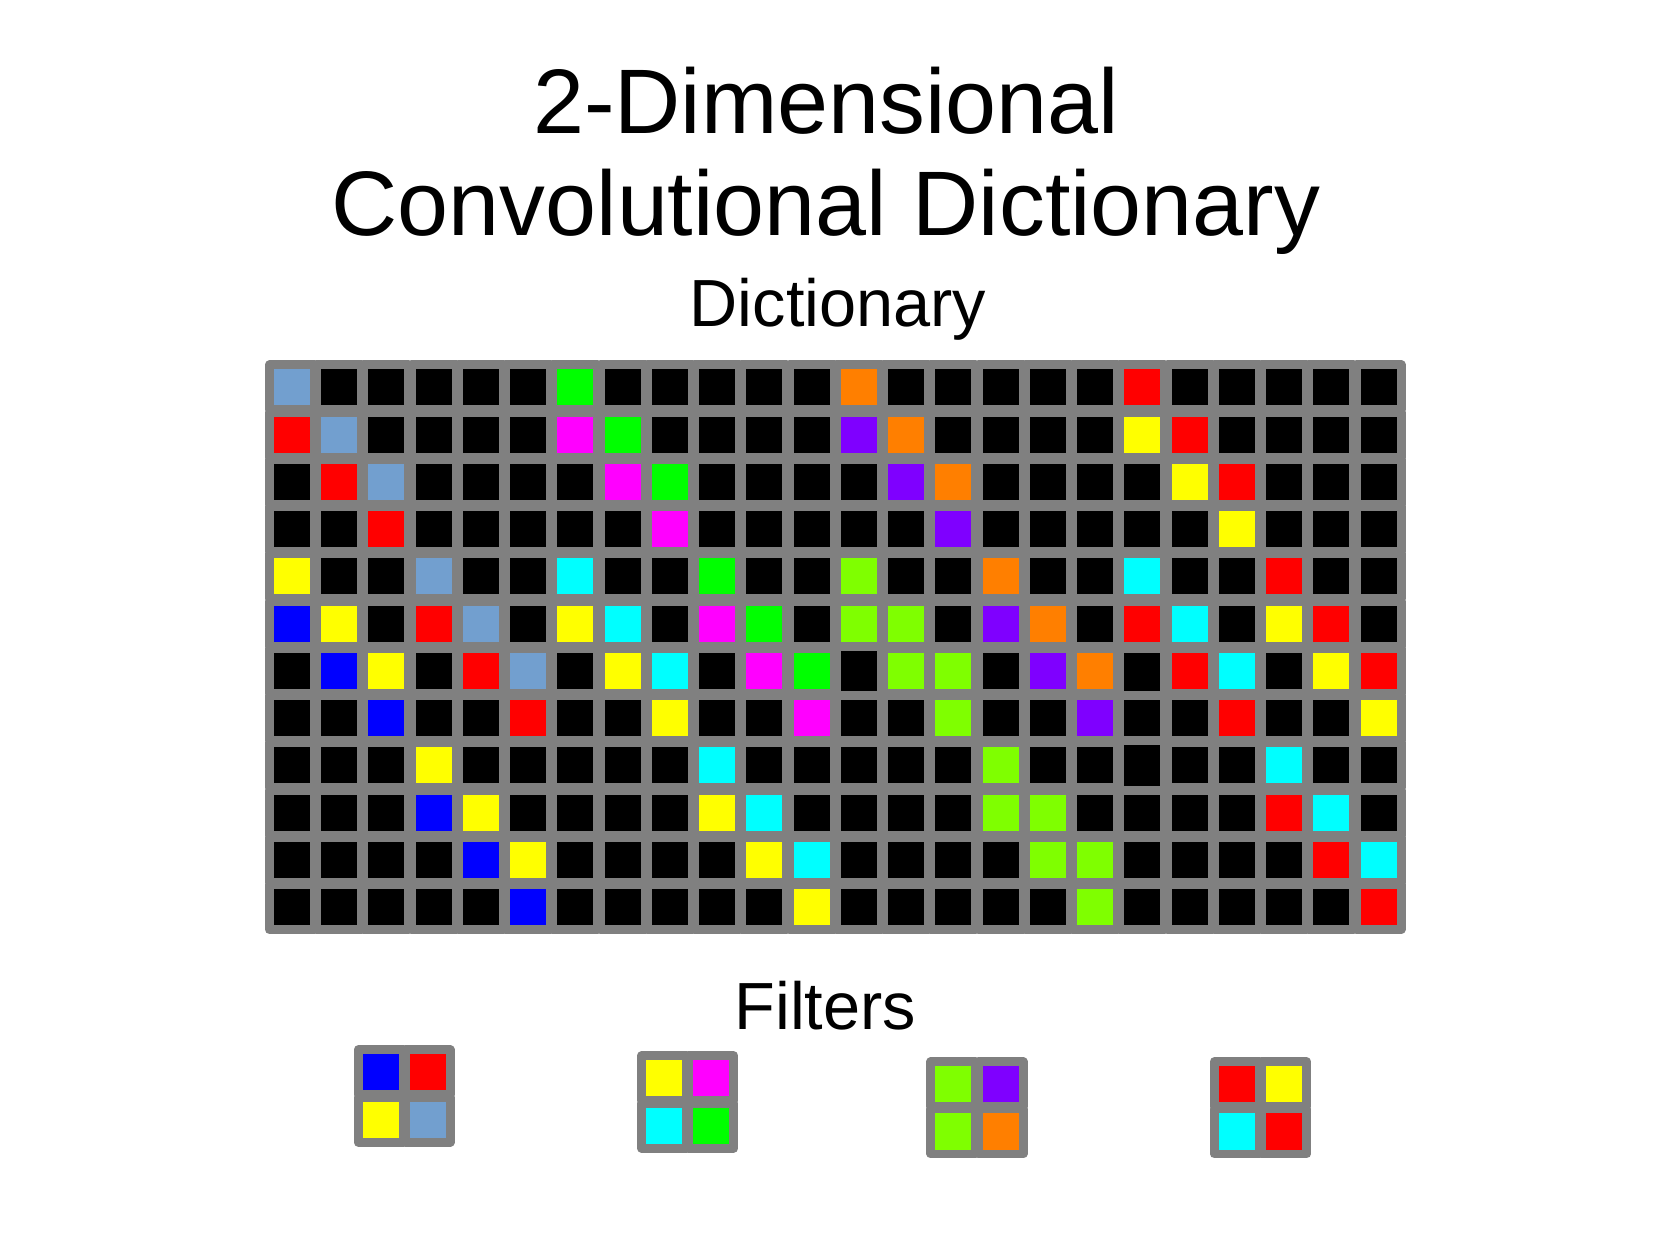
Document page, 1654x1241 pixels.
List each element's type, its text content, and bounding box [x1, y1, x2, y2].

text_box [600, 884, 646, 930]
text_box [363, 837, 409, 883]
text_box [1025, 648, 1071, 694]
text_box [552, 837, 598, 883]
text_box Filters [719, 961, 945, 1052]
text_box [316, 742, 362, 788]
text_box [458, 412, 504, 458]
text_box [1356, 601, 1402, 647]
text_box [836, 790, 882, 836]
text_box [978, 459, 1024, 505]
text_box [316, 364, 362, 410]
text_box [883, 695, 929, 741]
text_box [1119, 837, 1165, 883]
text_box [1214, 1061, 1260, 1107]
text_box [930, 601, 976, 647]
text_box [1167, 506, 1213, 552]
text_box [1261, 695, 1307, 741]
text_box [647, 364, 693, 410]
text_box [1025, 459, 1071, 505]
text_box [789, 742, 835, 788]
text_box [1025, 506, 1071, 552]
text_box [600, 601, 646, 647]
text_box [1261, 742, 1307, 788]
text_box [647, 695, 693, 741]
text_box [1214, 790, 1260, 836]
text_box [1261, 790, 1307, 836]
text_box [741, 412, 787, 458]
text_box [1261, 837, 1307, 883]
text_box [1308, 506, 1354, 552]
text_box [1072, 695, 1118, 741]
text_box [978, 1108, 1024, 1154]
text_box [1356, 553, 1402, 599]
text_box [411, 364, 457, 410]
text_box [930, 506, 976, 552]
text_box [1072, 837, 1118, 883]
text_box [1025, 884, 1071, 930]
text_box [552, 459, 598, 505]
text_box [694, 506, 740, 552]
text_box [836, 364, 882, 410]
text_box [411, 695, 457, 741]
text_box [647, 790, 693, 836]
text_box [883, 364, 929, 410]
text_box [1308, 459, 1354, 505]
text_box [978, 790, 1024, 836]
text_box [883, 412, 929, 458]
text_box [600, 742, 646, 788]
text_box [978, 1061, 1024, 1107]
text_box [269, 506, 315, 552]
text_box [505, 412, 551, 458]
text_box [269, 837, 315, 883]
text_box [930, 364, 976, 410]
text_box [405, 1097, 451, 1143]
text_box [930, 1108, 976, 1154]
text_box [930, 695, 976, 741]
text_box [411, 412, 457, 458]
text_box [789, 601, 835, 647]
text_box [600, 695, 646, 741]
text_box [1025, 837, 1071, 883]
text_box [269, 742, 315, 788]
text_box [269, 459, 315, 505]
text_box [1119, 601, 1165, 647]
text_box [789, 837, 835, 883]
text_box [552, 695, 598, 741]
title 2-Dimensional Convolutional Dictionary [82, 49, 1571, 257]
text_box [411, 601, 457, 647]
text_box [316, 648, 362, 694]
text_box [647, 742, 693, 788]
text_box [316, 695, 362, 741]
text_box [358, 1049, 404, 1095]
text_box [836, 553, 882, 599]
text_box [316, 837, 362, 883]
text_box [505, 364, 551, 410]
text_box [647, 459, 693, 505]
text_box [1119, 553, 1165, 599]
text_box [363, 459, 409, 505]
text_box [1308, 695, 1354, 741]
text_box [1356, 506, 1402, 552]
text_box [1072, 601, 1118, 647]
text_box [789, 459, 835, 505]
text_box [505, 742, 551, 788]
text_box [1308, 742, 1354, 788]
text_box [930, 884, 976, 930]
text_box [600, 553, 646, 599]
text_box [316, 412, 362, 458]
text_box [1356, 648, 1402, 694]
text_box [1167, 695, 1213, 741]
text_box [1025, 364, 1071, 410]
text_box [694, 742, 740, 788]
text_box [1167, 601, 1213, 647]
text_box [883, 459, 929, 505]
text_box [552, 790, 598, 836]
text_box [836, 884, 882, 930]
text_box [316, 601, 362, 647]
text_box [1119, 884, 1165, 930]
text_box [1214, 1108, 1260, 1154]
text_box [647, 837, 693, 883]
text_box [1167, 790, 1213, 836]
text_box [641, 1103, 687, 1149]
text_box [1214, 364, 1260, 410]
text_box [458, 837, 504, 883]
text_box [1356, 884, 1402, 930]
text_box [552, 884, 598, 930]
text_box [647, 648, 693, 694]
text_box [1072, 648, 1118, 694]
text_box [978, 506, 1024, 552]
text_box [505, 695, 551, 741]
text_box [694, 364, 740, 410]
text_box [411, 506, 457, 552]
text_box [316, 459, 362, 505]
text_box [505, 459, 551, 505]
text_box [600, 648, 646, 694]
text_box [552, 412, 598, 458]
text_box [1025, 790, 1071, 836]
text_box [688, 1055, 734, 1101]
text_box [741, 601, 787, 647]
text_box [1214, 648, 1260, 694]
text_box [269, 695, 315, 741]
text_box [316, 506, 362, 552]
text_box [505, 837, 551, 883]
text_box [978, 412, 1024, 458]
text_box [458, 648, 504, 694]
text_box [1214, 412, 1260, 458]
text_box [1072, 364, 1118, 410]
text_box [978, 837, 1024, 883]
text_box [789, 553, 835, 599]
text_box [930, 459, 976, 505]
text_box [363, 695, 409, 741]
text_box [505, 790, 551, 836]
text_box [358, 1097, 404, 1143]
text_box [836, 742, 882, 788]
text_box [600, 790, 646, 836]
text_box [458, 790, 504, 836]
text_box [688, 1103, 734, 1149]
text_box [1356, 459, 1402, 505]
text_box [1261, 884, 1307, 930]
text_box [600, 837, 646, 883]
text_box [883, 742, 929, 788]
text_box [1025, 553, 1071, 599]
text_box [363, 506, 409, 552]
text_box [1261, 1061, 1307, 1107]
text_box [600, 459, 646, 505]
text_box [789, 695, 835, 741]
text_box [647, 601, 693, 647]
text_box [1167, 553, 1213, 599]
text_box [552, 506, 598, 552]
text_box [505, 553, 551, 599]
text_box [1072, 506, 1118, 552]
text_box [316, 884, 362, 930]
text_box [1214, 459, 1260, 505]
text_box [1119, 412, 1165, 458]
text_box [1308, 553, 1354, 599]
text_box [1072, 553, 1118, 599]
text_box [647, 412, 693, 458]
text_box [694, 695, 740, 741]
text_box [978, 695, 1024, 741]
text_box [883, 601, 929, 647]
text_box [1167, 884, 1213, 930]
text_box [363, 884, 409, 930]
text_box [1261, 601, 1307, 647]
text_box [1261, 553, 1307, 599]
text_box Dictionary [674, 258, 1005, 349]
text_box [694, 459, 740, 505]
text_box [789, 412, 835, 458]
text_box [1356, 742, 1402, 788]
text_box [741, 364, 787, 410]
text_box [1214, 506, 1260, 552]
text_box [600, 364, 646, 410]
text_box [1261, 412, 1307, 458]
text_box [363, 648, 409, 694]
text_box [789, 884, 835, 930]
text_box [1308, 364, 1354, 410]
text_box [316, 790, 362, 836]
text_box [363, 364, 409, 410]
text_box [411, 790, 457, 836]
text_box [405, 1049, 451, 1095]
text_box [883, 884, 929, 930]
text_box [647, 506, 693, 552]
text_box [836, 506, 882, 552]
text_box [883, 506, 929, 552]
text_box [269, 601, 315, 647]
text_box [600, 506, 646, 552]
text_box [411, 884, 457, 930]
text_box [1308, 412, 1354, 458]
text_box [641, 1055, 687, 1101]
text_box [1167, 648, 1213, 694]
text_box [1261, 506, 1307, 552]
text_box [411, 648, 457, 694]
text_box [1214, 601, 1260, 647]
text_box [411, 553, 457, 599]
text_box [269, 884, 315, 930]
text_box [741, 837, 787, 883]
text_box [411, 742, 457, 788]
text_box [411, 837, 457, 883]
text_box [978, 648, 1024, 694]
text_box [930, 790, 976, 836]
text_box [552, 648, 598, 694]
text_box [883, 790, 929, 836]
text_box [1308, 884, 1354, 930]
text_box [552, 742, 598, 788]
text_box [1214, 837, 1260, 883]
text_box [789, 790, 835, 836]
text_box [1072, 742, 1118, 788]
text_box [363, 601, 409, 647]
text_box [552, 364, 598, 410]
text_box [363, 790, 409, 836]
text_box [363, 553, 409, 599]
text_box [600, 412, 646, 458]
text_box [789, 506, 835, 552]
text_box [269, 790, 315, 836]
text_box [883, 553, 929, 599]
text_box [458, 364, 504, 410]
text_box [1356, 790, 1402, 836]
text_box [694, 601, 740, 647]
text_box [269, 553, 315, 599]
text_box [1072, 790, 1118, 836]
text_box [363, 412, 409, 458]
text_box [836, 601, 882, 741]
text_box [978, 884, 1024, 930]
text_box [1261, 459, 1307, 505]
text_box [883, 837, 929, 883]
text_box [1356, 364, 1402, 410]
text_box [1025, 601, 1071, 647]
text_box [458, 742, 504, 788]
text_box [505, 648, 551, 694]
text_box [552, 553, 598, 599]
text_box [1356, 695, 1402, 741]
text_box [458, 553, 504, 599]
text_box [1167, 742, 1213, 788]
text_box [1261, 1108, 1307, 1154]
text_box [647, 553, 693, 599]
text_box [694, 790, 740, 836]
text_box [1261, 364, 1307, 410]
text_box [978, 364, 1024, 410]
text_box [647, 884, 693, 930]
text_box [978, 742, 1024, 788]
text_box [741, 459, 787, 505]
text_box [1025, 742, 1071, 788]
text_box [694, 553, 740, 599]
text_box [1167, 412, 1213, 458]
text_box [1167, 459, 1213, 505]
text_box [741, 695, 787, 741]
text_box [978, 601, 1024, 647]
text_box [1214, 695, 1260, 741]
text_box [930, 742, 976, 788]
text_box [1167, 364, 1213, 410]
text_box [741, 648, 787, 694]
text_box [694, 837, 740, 883]
text_box [1072, 412, 1118, 458]
text_box [930, 648, 976, 694]
text_box [694, 648, 740, 694]
text_box [458, 459, 504, 505]
text_box [836, 412, 882, 458]
text_box [1214, 553, 1260, 599]
text_box [505, 506, 551, 552]
text_box [1025, 695, 1071, 741]
text_box [741, 553, 787, 599]
text_box [1119, 506, 1165, 552]
text_box [930, 412, 976, 458]
text_box [741, 790, 787, 836]
text_box [458, 506, 504, 552]
text_box [1167, 837, 1213, 883]
text_box [1308, 648, 1354, 694]
text_box [1356, 412, 1402, 458]
text_box [741, 884, 787, 930]
text_box [1119, 648, 1165, 836]
text_box [552, 601, 598, 647]
text_box [1308, 837, 1354, 883]
text_box [411, 459, 457, 505]
text_box [930, 837, 976, 883]
text_box [1072, 459, 1118, 505]
text_box [363, 742, 409, 788]
text_box [789, 364, 835, 410]
text_box [316, 553, 362, 599]
text_box [1356, 837, 1402, 883]
text_box [741, 742, 787, 788]
text_box [1261, 648, 1307, 694]
text_box [1308, 790, 1354, 836]
text_box [458, 601, 504, 647]
text_box [458, 884, 504, 930]
text_box [1119, 364, 1165, 410]
text_box [505, 884, 551, 930]
text_box [269, 412, 315, 458]
text_box [694, 884, 740, 930]
text_box [694, 412, 740, 458]
text_box [930, 1061, 976, 1107]
text_box [836, 459, 882, 505]
text_box [1308, 601, 1354, 647]
text_box [741, 506, 787, 552]
text_box [1119, 459, 1165, 505]
text_box [505, 601, 551, 647]
text_box [458, 695, 504, 741]
text_box [930, 553, 976, 599]
text_box [1214, 742, 1260, 788]
text_box [883, 648, 929, 694]
text_box [978, 553, 1024, 599]
text_box [1072, 884, 1118, 930]
text_box [1214, 884, 1260, 930]
text_box [269, 364, 315, 410]
text_box [269, 648, 315, 694]
text_box [789, 648, 835, 694]
text_box [1025, 412, 1071, 458]
text_box [836, 837, 882, 883]
